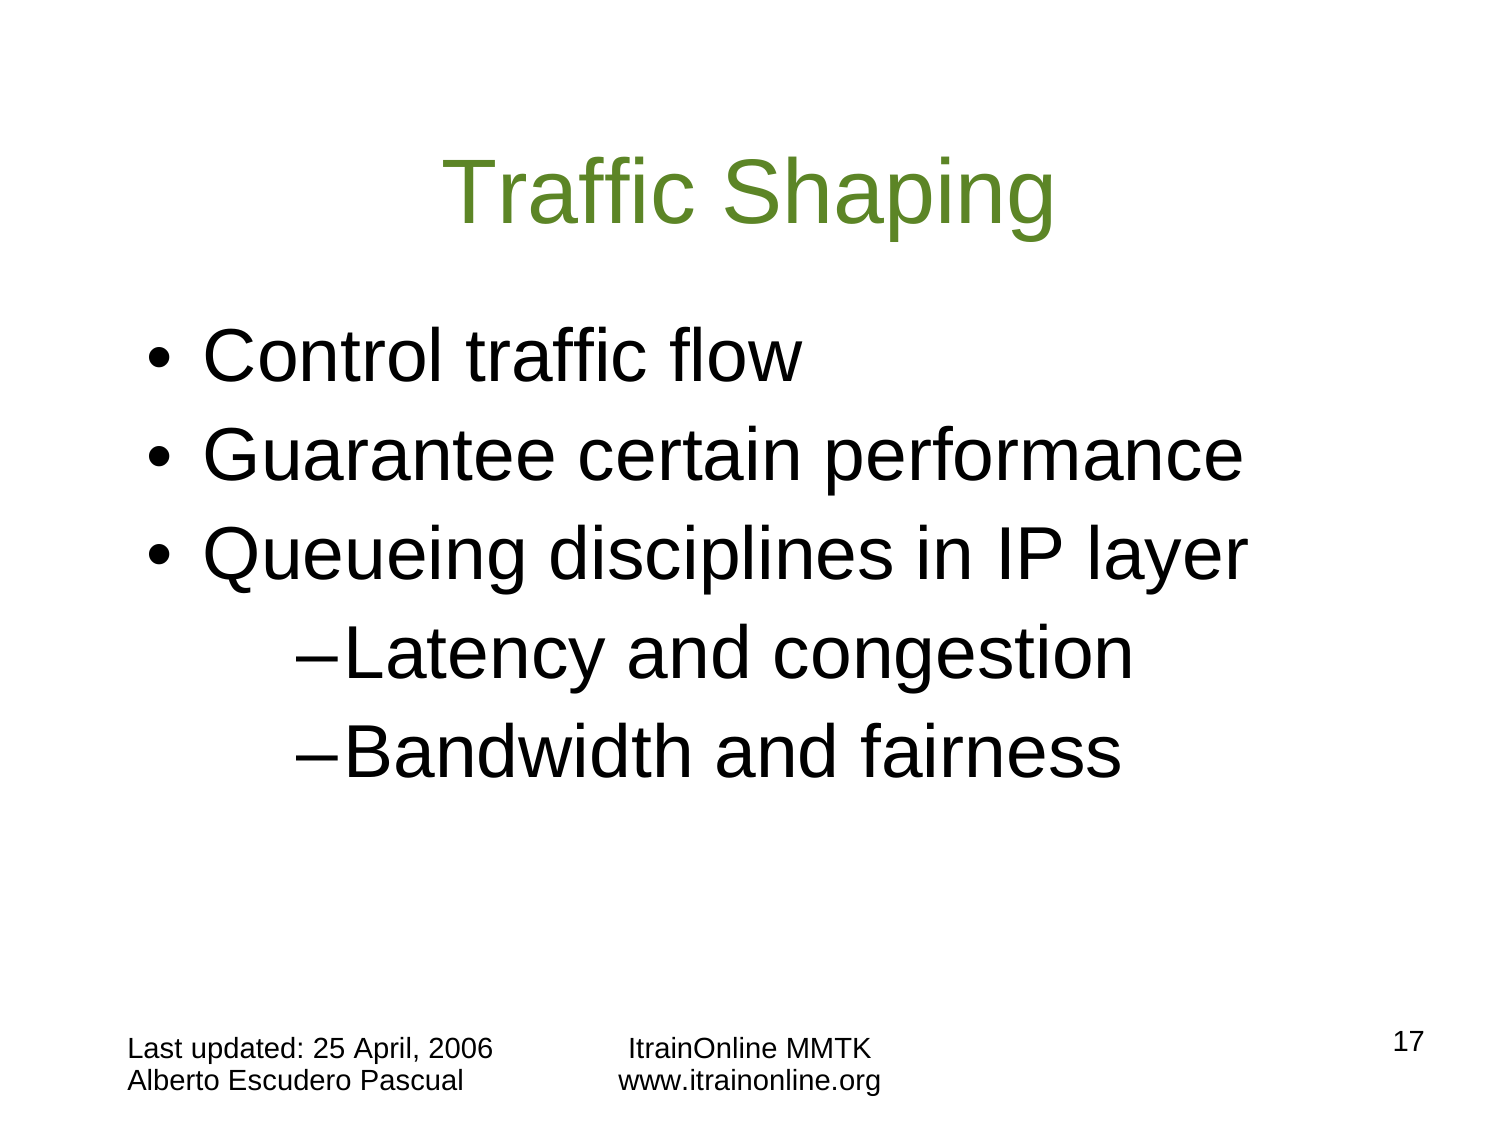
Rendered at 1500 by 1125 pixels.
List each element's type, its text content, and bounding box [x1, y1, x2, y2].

text_box Traffic Shaping [112, 100, 1388, 288]
text_box Control traffic flow Guarantee certain performance Queueing disciplines in IP layer Latency and congestion Bandwidth and fairness [131, 308, 1407, 849]
